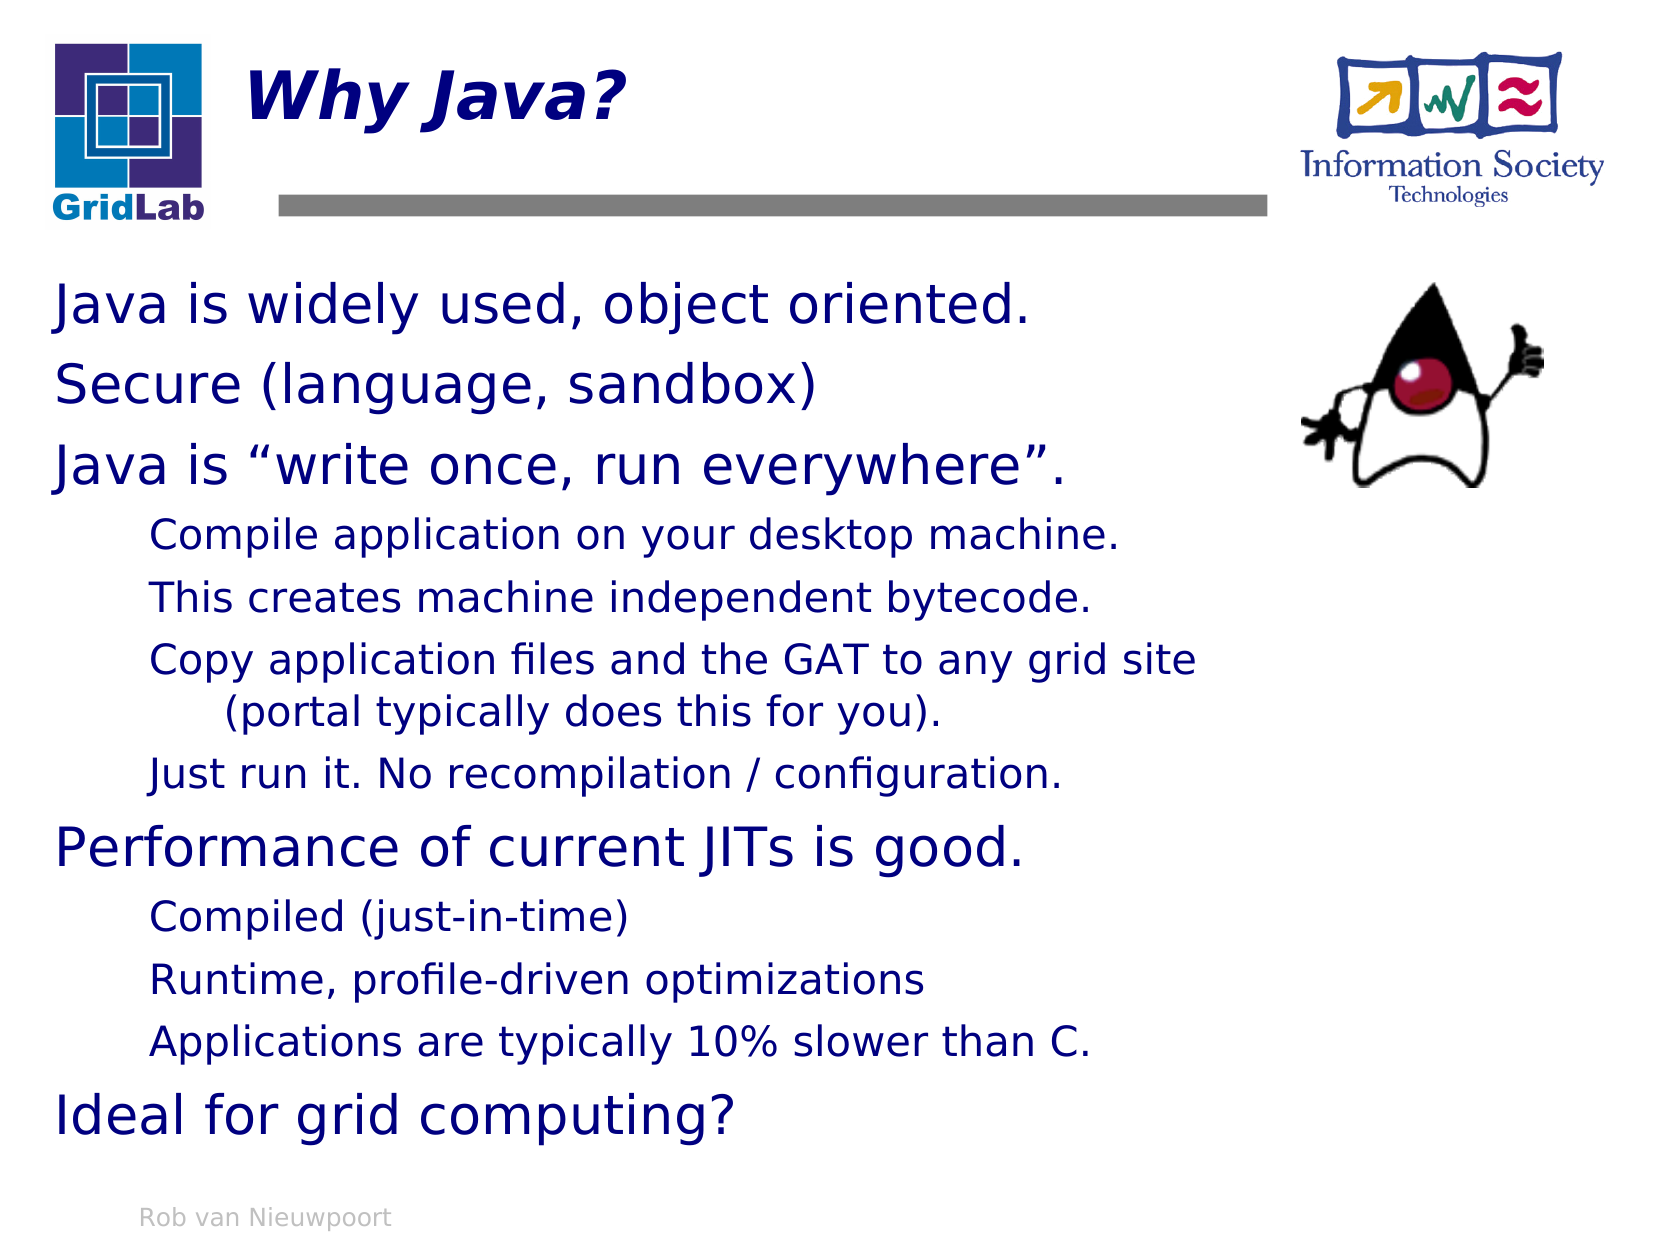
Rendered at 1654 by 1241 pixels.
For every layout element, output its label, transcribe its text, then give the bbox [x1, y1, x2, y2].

picture [1293, 34, 1611, 214]
picture [45, 34, 211, 230]
title Why Java? [243, 0, 1280, 187]
picture [1301, 282, 1544, 488]
list Java is widely used, object oriented. Secure (language, sandbox) Java is “write once, run everywhere”. Compile application on your desktop machine. This creates machine independent bytecode. Copy application files and the GAT to any grid site (portal typically does this for you). Just run it. No recompilation / configuration. Performance of current JITs is good. Compiled (just-in-time) Runtime, profile-driven optimizations Applications are typically 10% slower than C. Ideal for grid computing? [55, 268, 1599, 1143]
